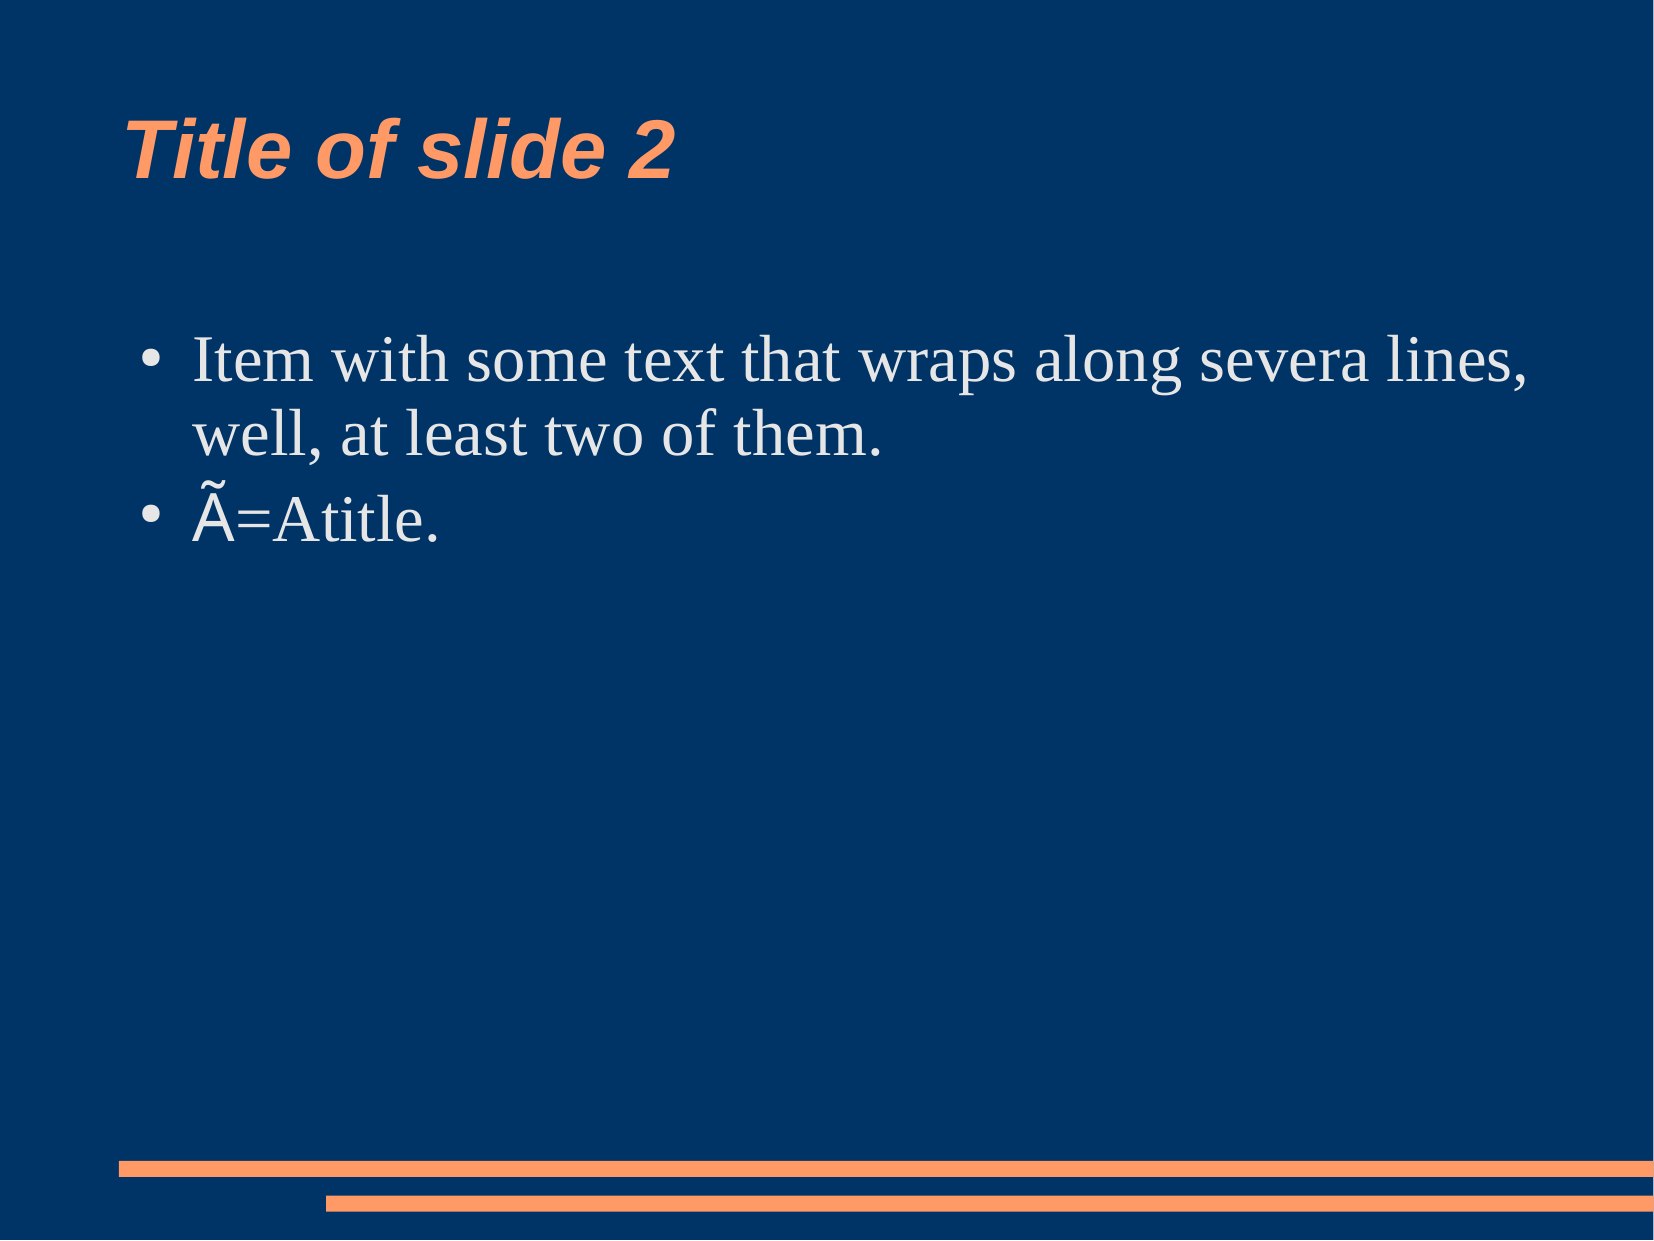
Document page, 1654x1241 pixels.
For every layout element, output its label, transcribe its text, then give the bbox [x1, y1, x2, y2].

title Title of slide 2 [121, 46, 1534, 254]
list Item with some text that wraps along severa lines, well, at least two of them. Ã=Atitle. [121, 322, 1561, 1133]
